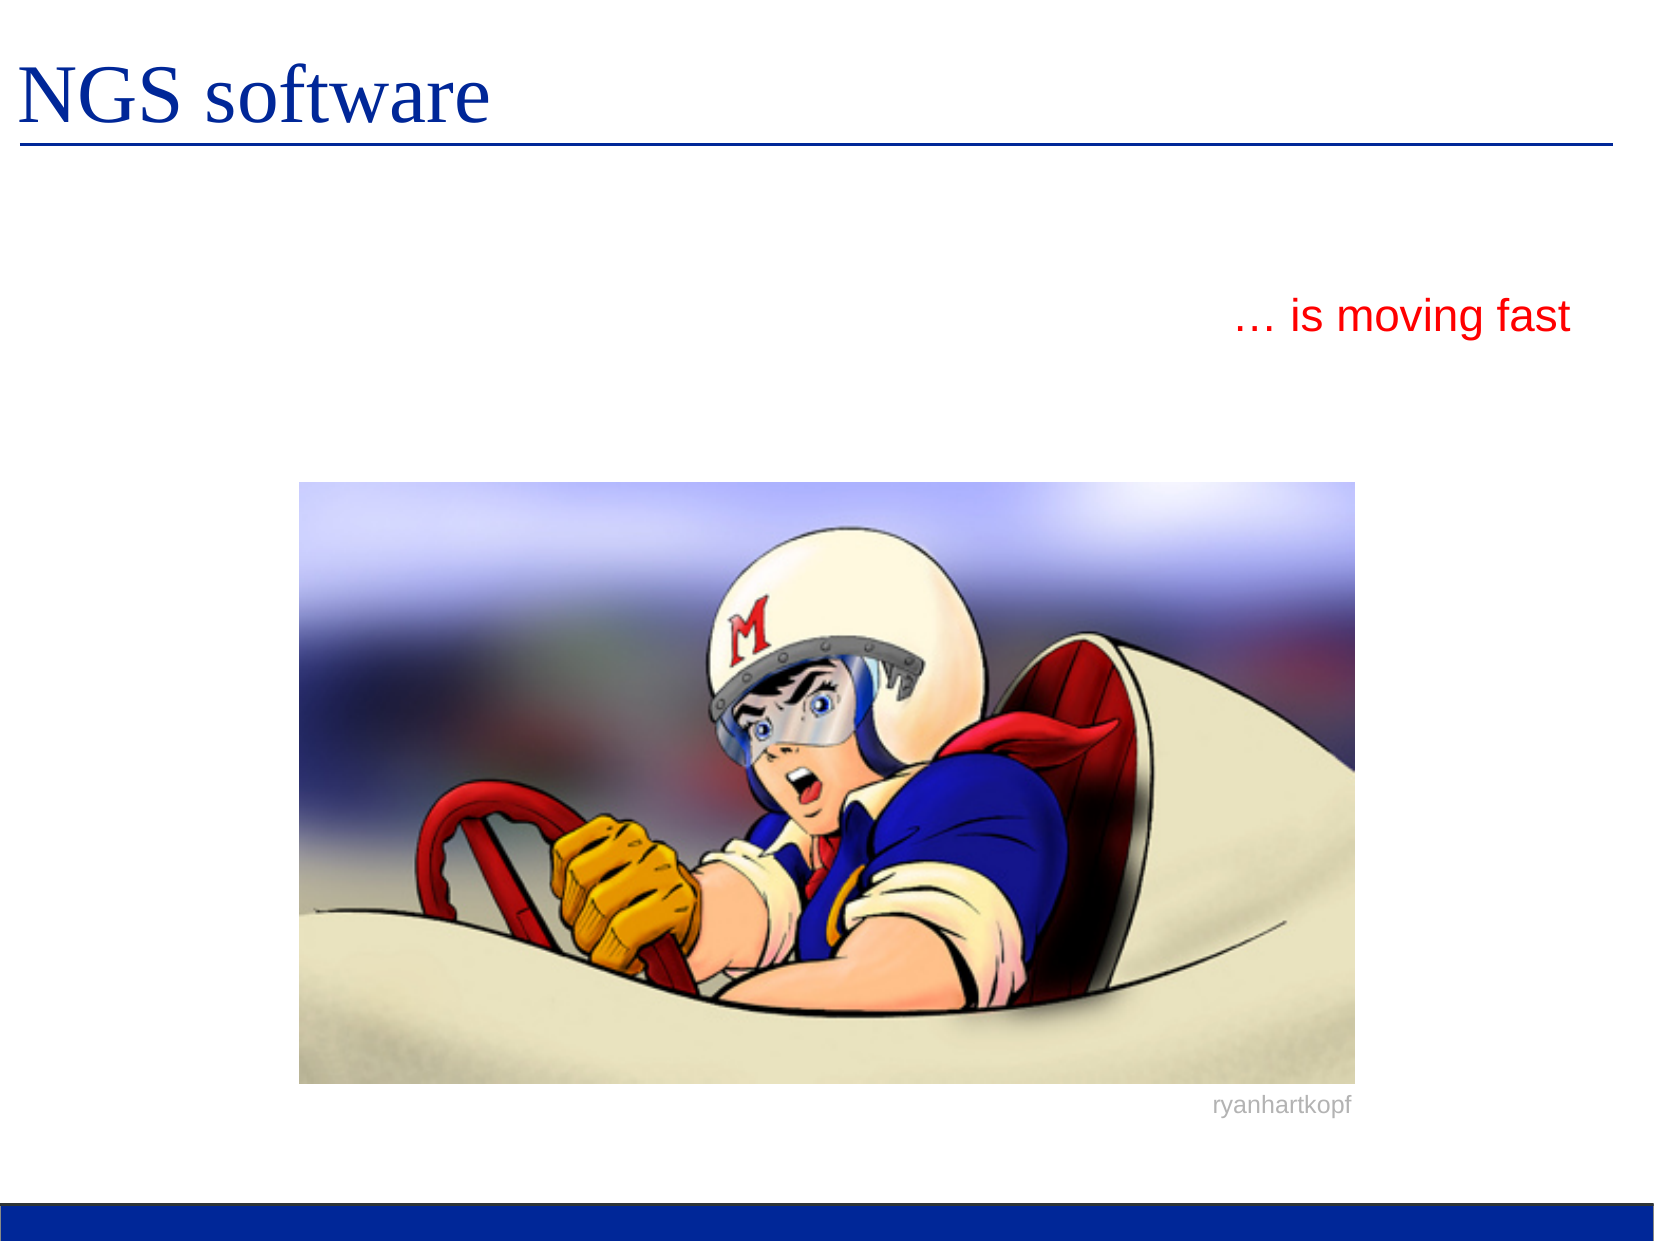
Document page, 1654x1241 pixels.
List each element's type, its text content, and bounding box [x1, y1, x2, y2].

picture [299, 482, 1355, 1084]
title NGS software [17, 0, 1589, 198]
text_box ryanhartkopf [1197, 1083, 1400, 1127]
list … is moving fast [82, 290, 1571, 1109]
